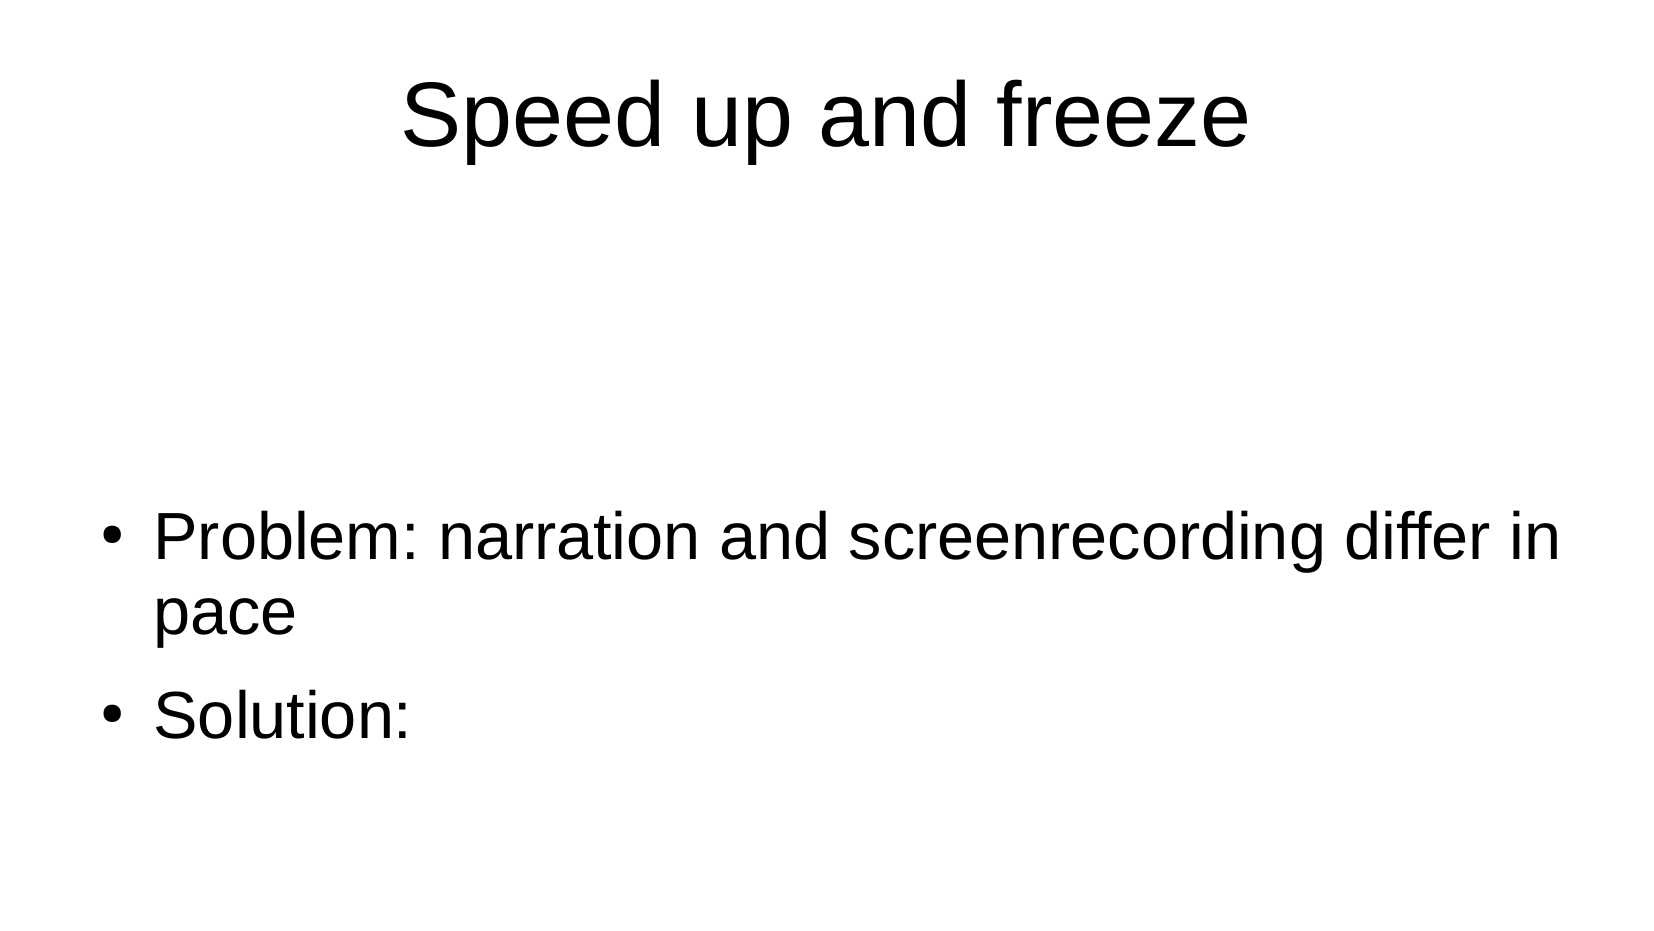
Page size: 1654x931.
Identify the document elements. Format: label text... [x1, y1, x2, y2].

list Problem: narration and screenrecording differ in pace Solution: [82, 499, 1571, 757]
title Speed up and freeze [82, 37, 1571, 193]
